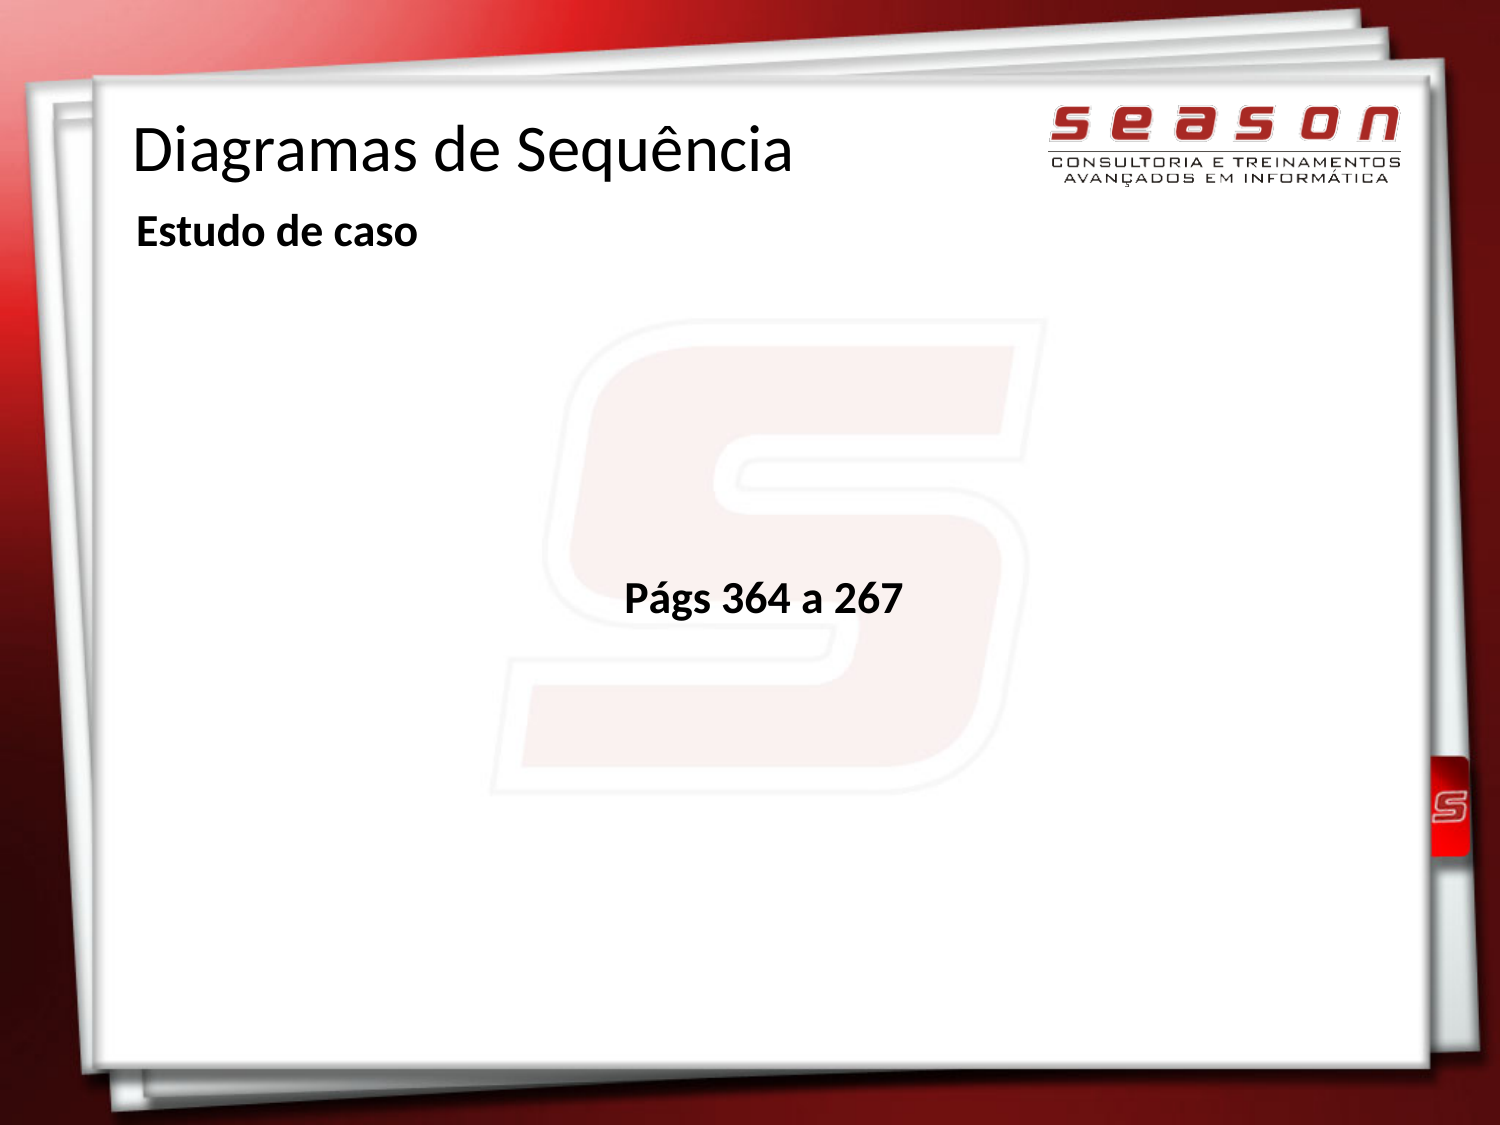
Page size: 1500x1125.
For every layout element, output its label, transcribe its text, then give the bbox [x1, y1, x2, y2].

title Diagramas de Sequência [118, 33, 1394, 257]
text_box Págs 364 a 267 [196, 399, 1316, 792]
text_box Estudo de caso [119, 200, 1240, 256]
picture [0, 0, 1500, 1125]
